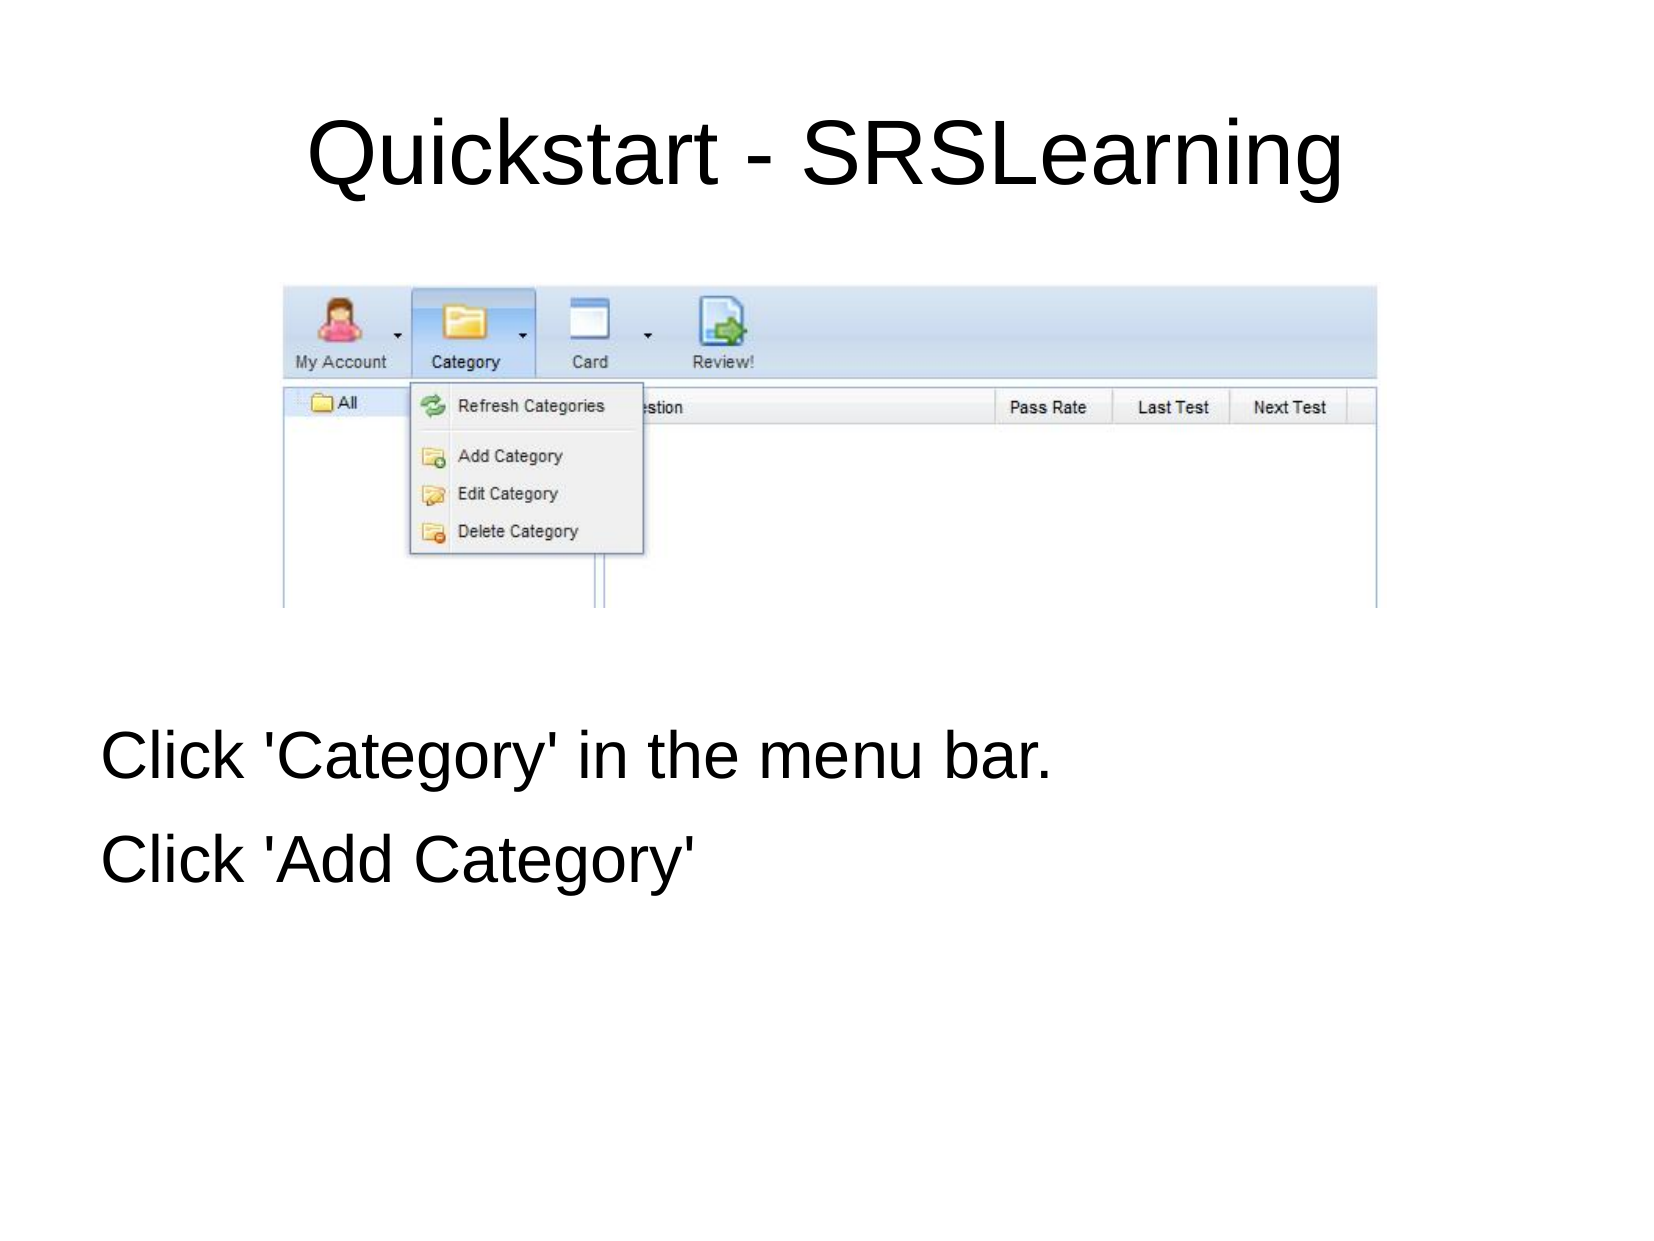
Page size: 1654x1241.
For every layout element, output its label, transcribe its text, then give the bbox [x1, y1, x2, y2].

title Quickstart - SRSLearning [82, 56, 1571, 250]
list Click 'Category' in the menu bar. Click 'Add Category' [82, 717, 1571, 1094]
picture [277, 282, 1387, 609]
